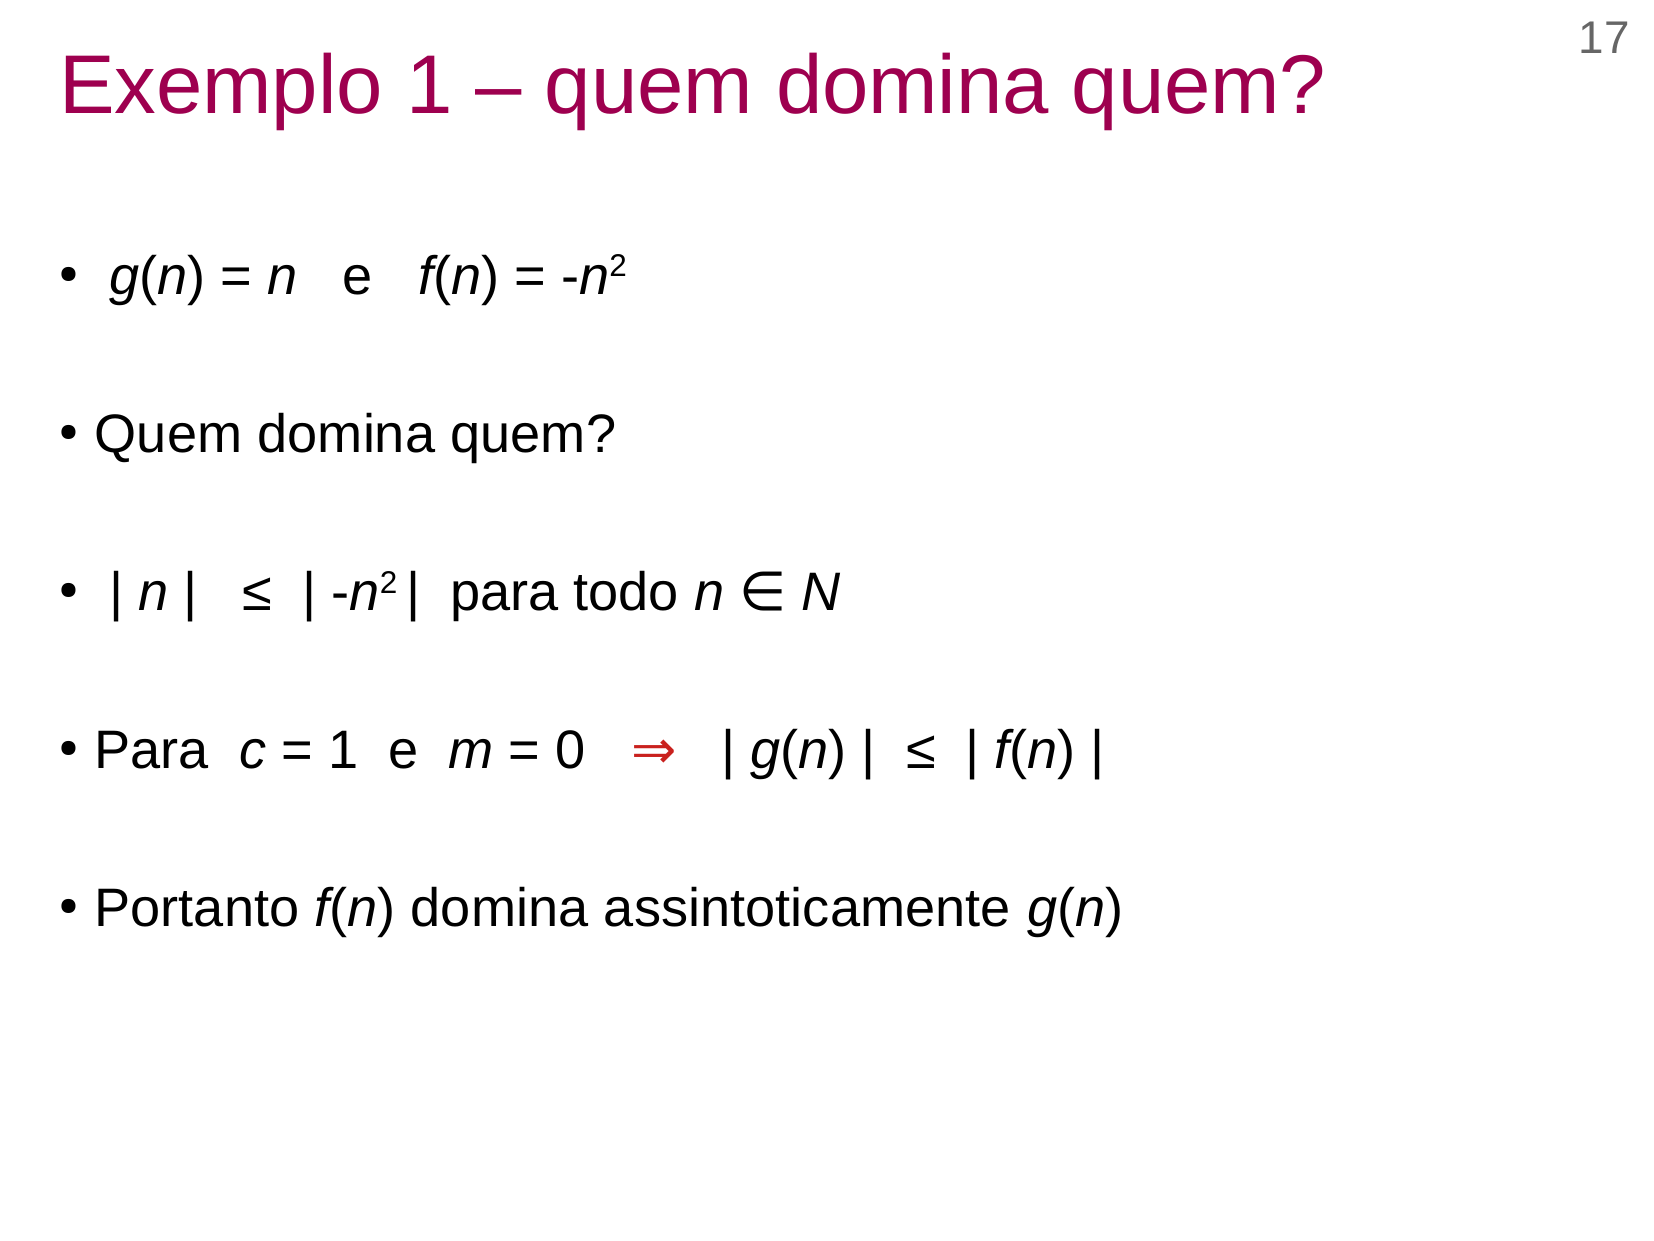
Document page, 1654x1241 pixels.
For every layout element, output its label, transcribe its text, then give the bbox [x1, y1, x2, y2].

list g(n) = n e f(n) = -n2 Quem domina quem? | n | ≤ | -n2 | para todo n ∈ N Para c = 1 e m = 0 ⇒ | g(n) | ≤ | f(n) | Portanto f(n) domina assintoticamente g(n) [59, 236, 1595, 1211]
title Exemplo 1 – quem domina quem? [59, 29, 1595, 148]
